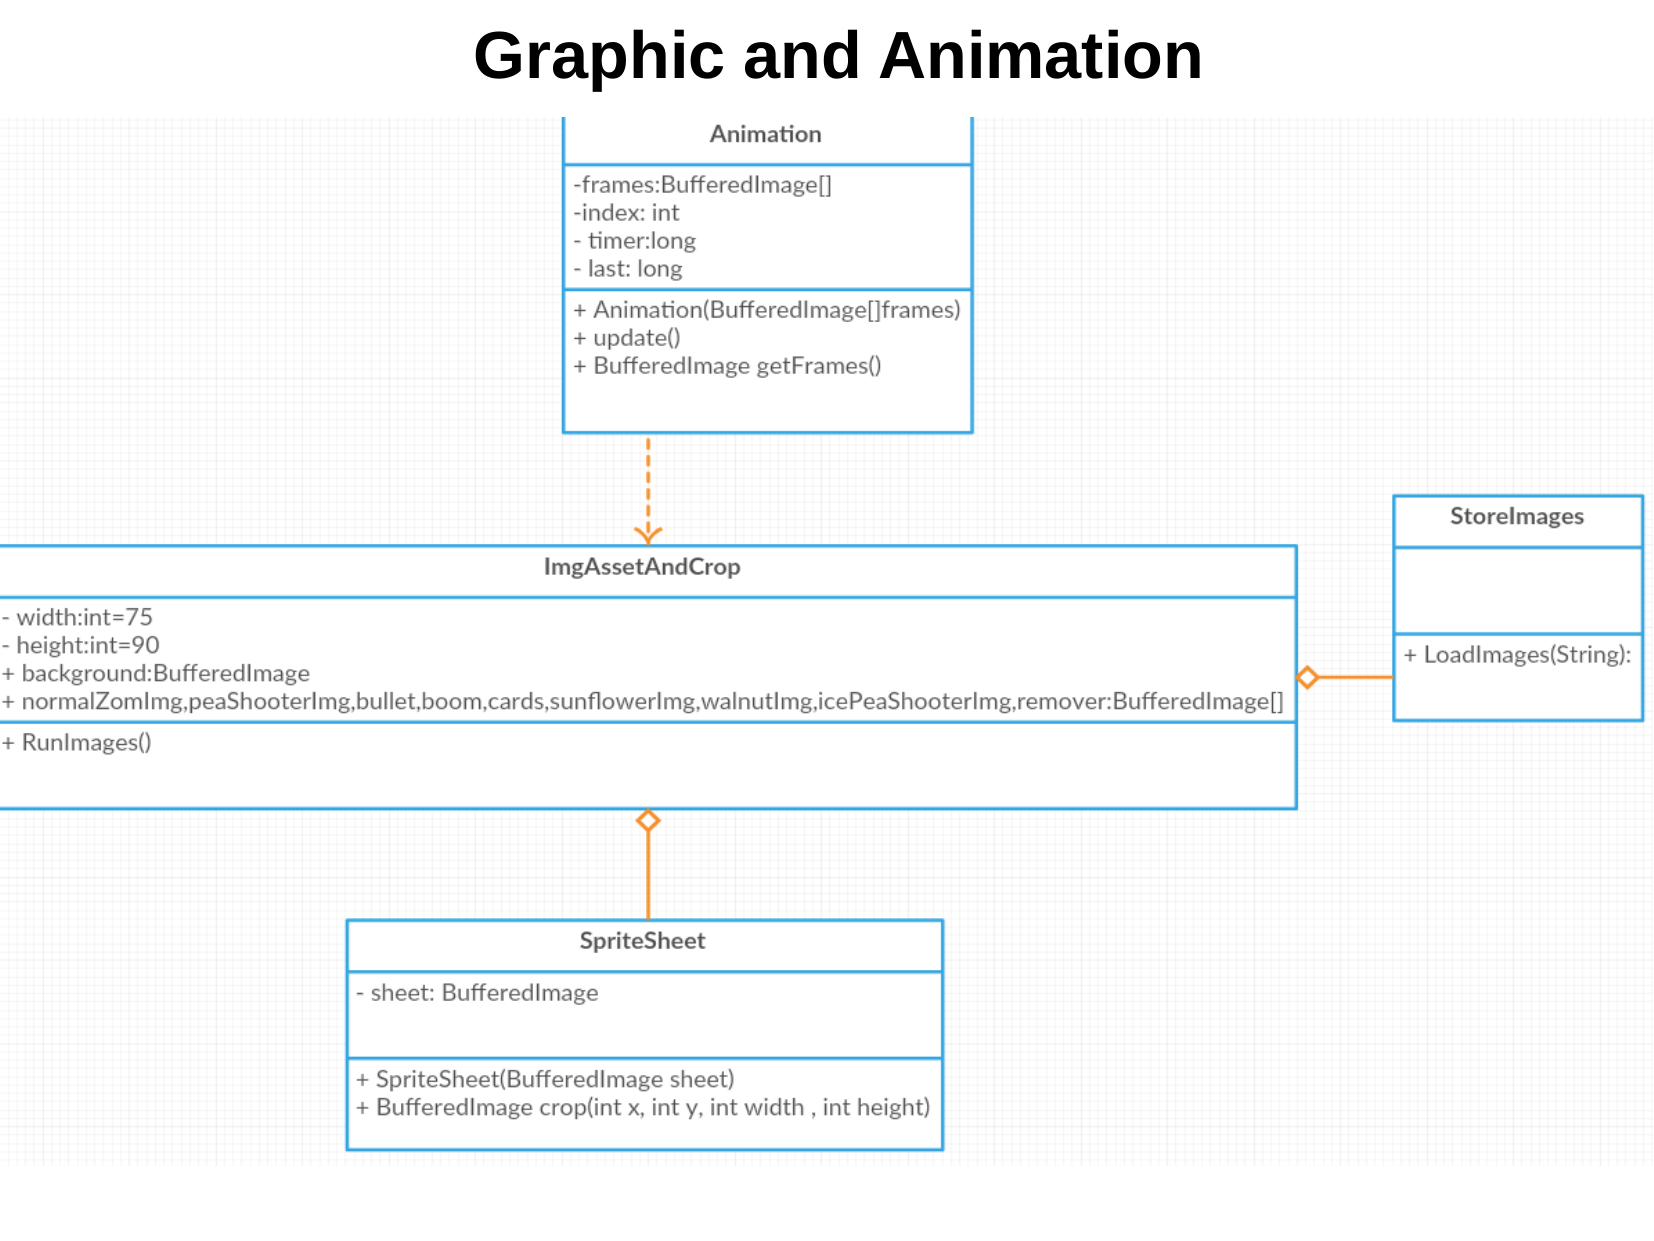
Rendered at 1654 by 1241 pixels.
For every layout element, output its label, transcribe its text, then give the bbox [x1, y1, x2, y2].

text_box Graphic and Animation [95, 17, 1584, 117]
picture [0, 117, 1654, 1166]
